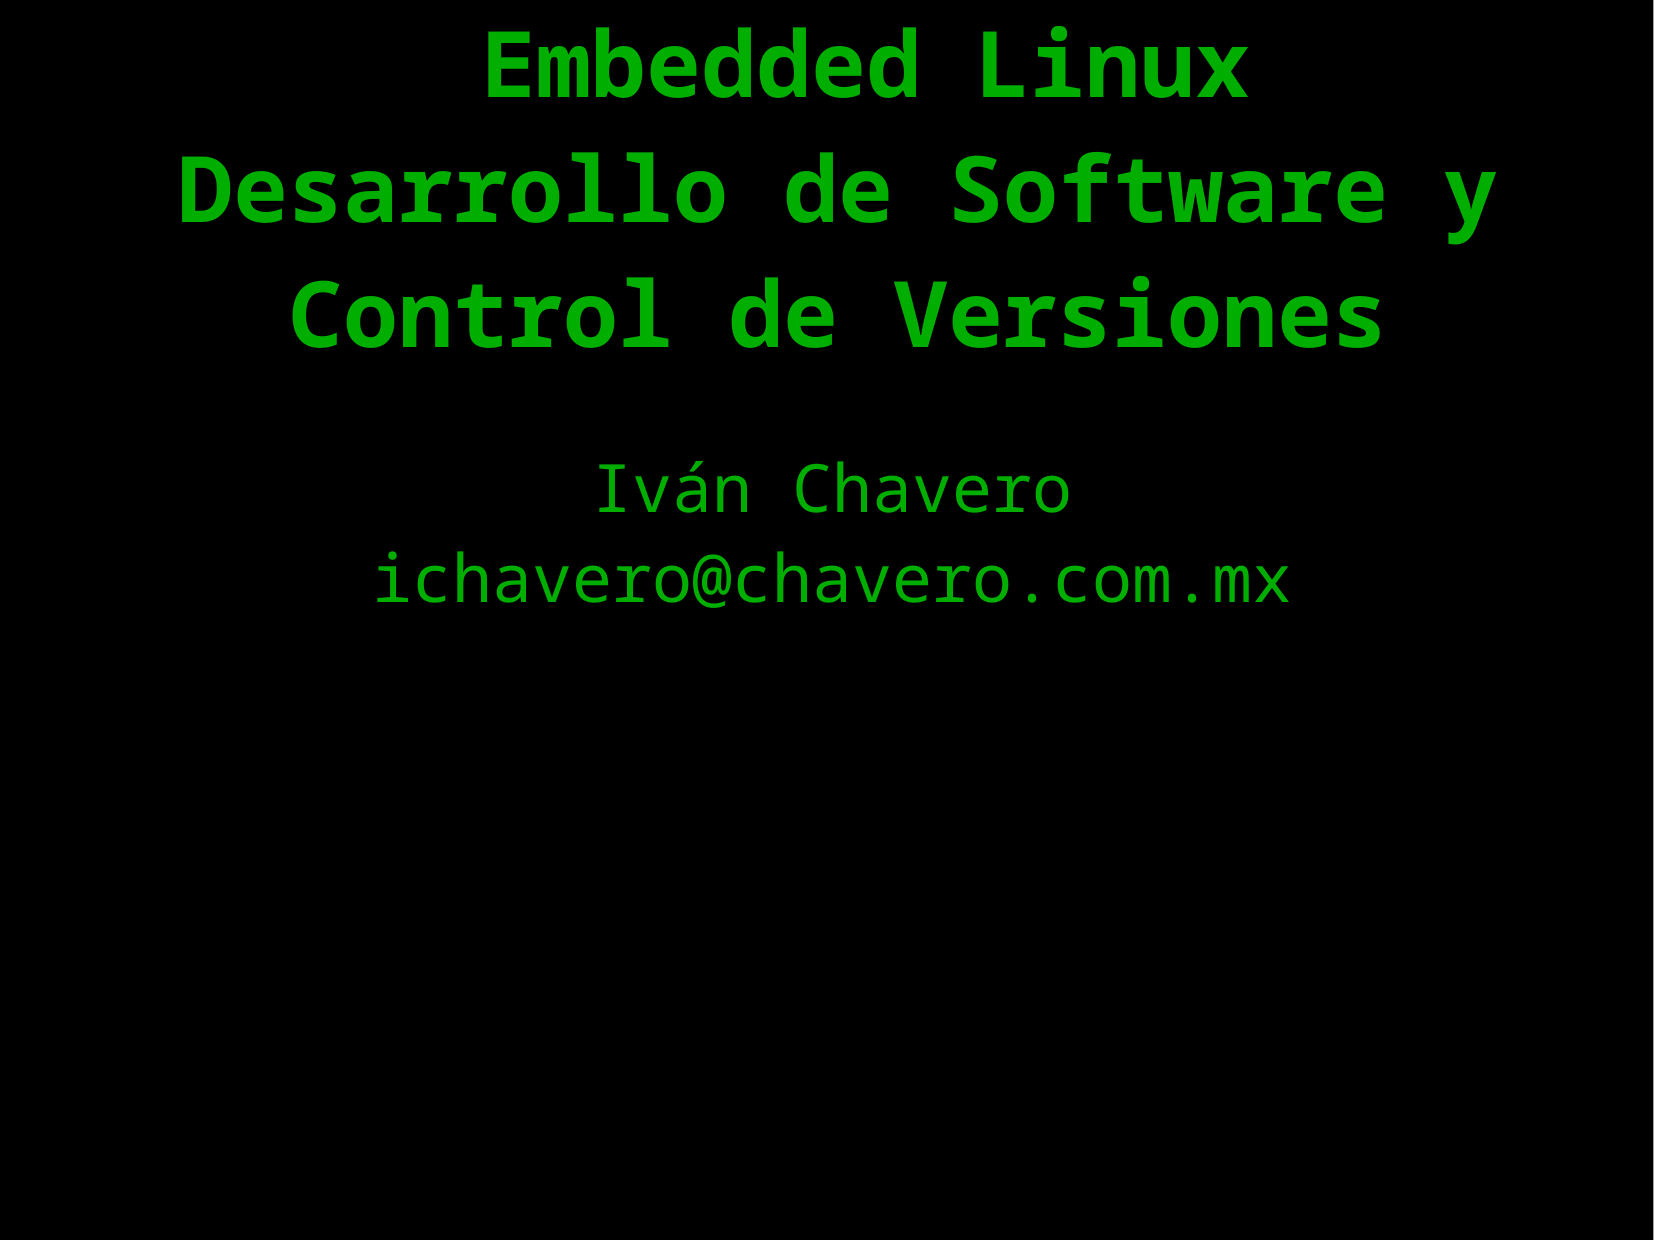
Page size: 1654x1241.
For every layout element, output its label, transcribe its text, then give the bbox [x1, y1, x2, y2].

title Embedded Linux Desarrollo de Software y Control de Versiones [94, 23, 1583, 351]
subtitle Iván Chavero ichavero@chavero.com.mx [366, 354, 1300, 709]
